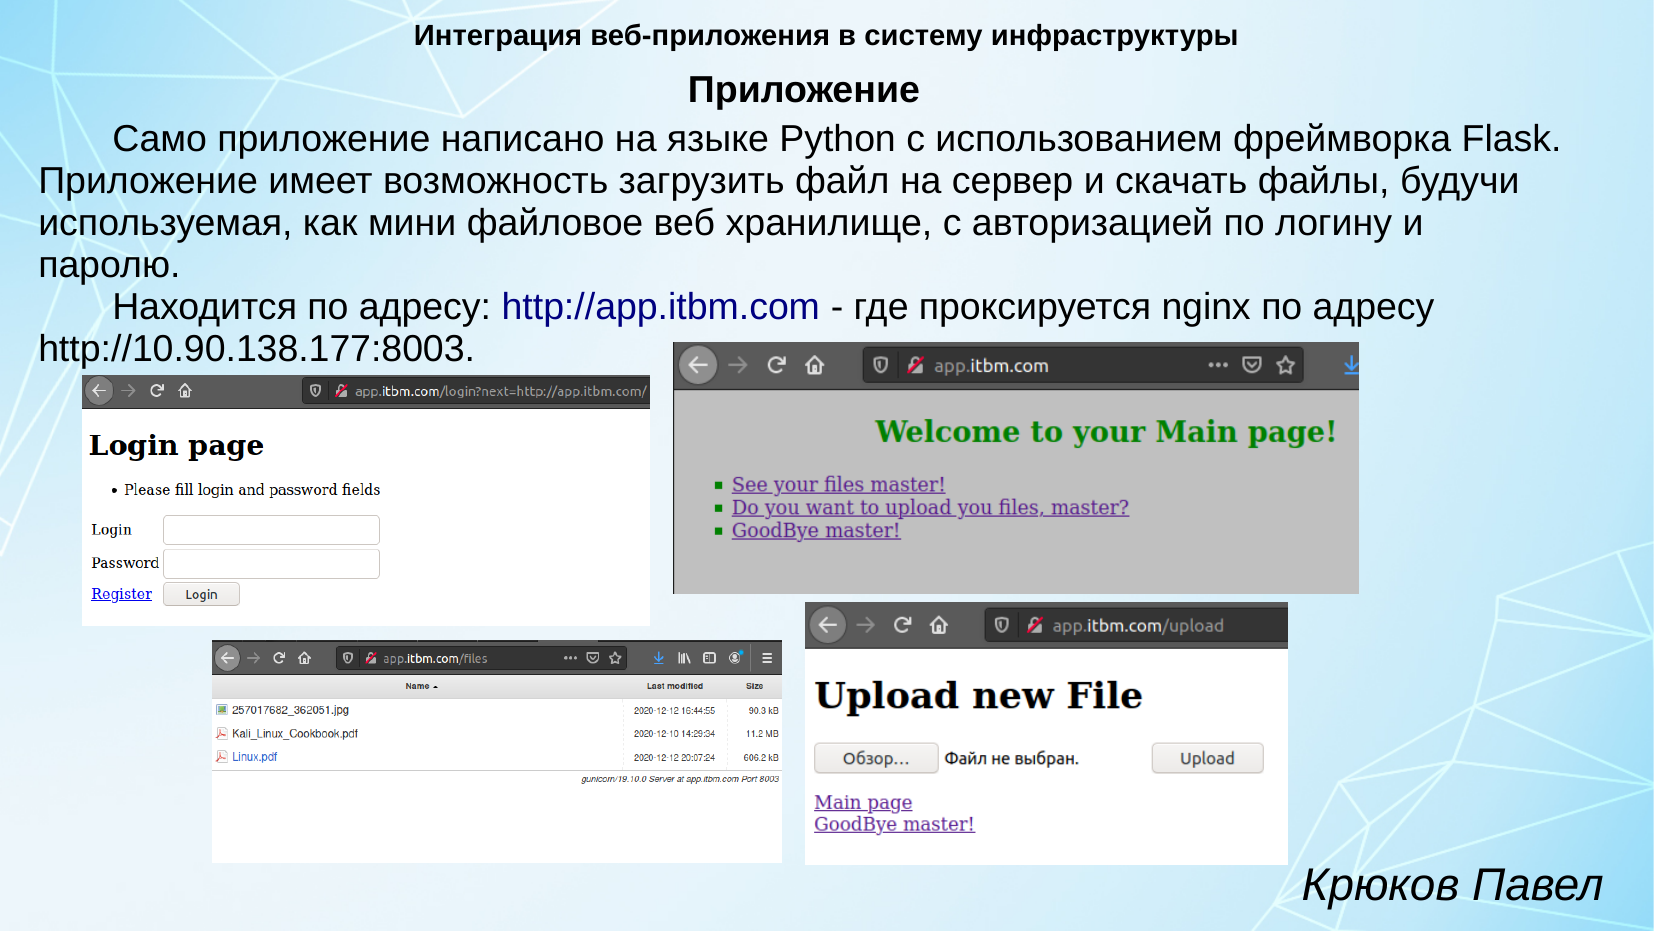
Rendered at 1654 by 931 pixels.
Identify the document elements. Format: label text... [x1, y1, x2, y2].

title Интеграция веб-приложения в систему инфраструктуры [11, 11, 1642, 60]
text_box Приложение [673, 61, 935, 110]
picture [0, 0, 1654, 931]
text_box Само приложение написано на языке Python с использованием фреймворка Flask. Приложение имеет возможность загрузить файл на сервер и скачать файлы, будучи используемая, как мини файловое веб хранилище, с авторизацией по логину и паролю. Находится по адресу: http://app.itbm.com - где проксируется nginx по адресу http://10.90.138.177:8003. [23, 110, 1583, 419]
subtitle Крюков Павел [1251, 838, 1654, 931]
